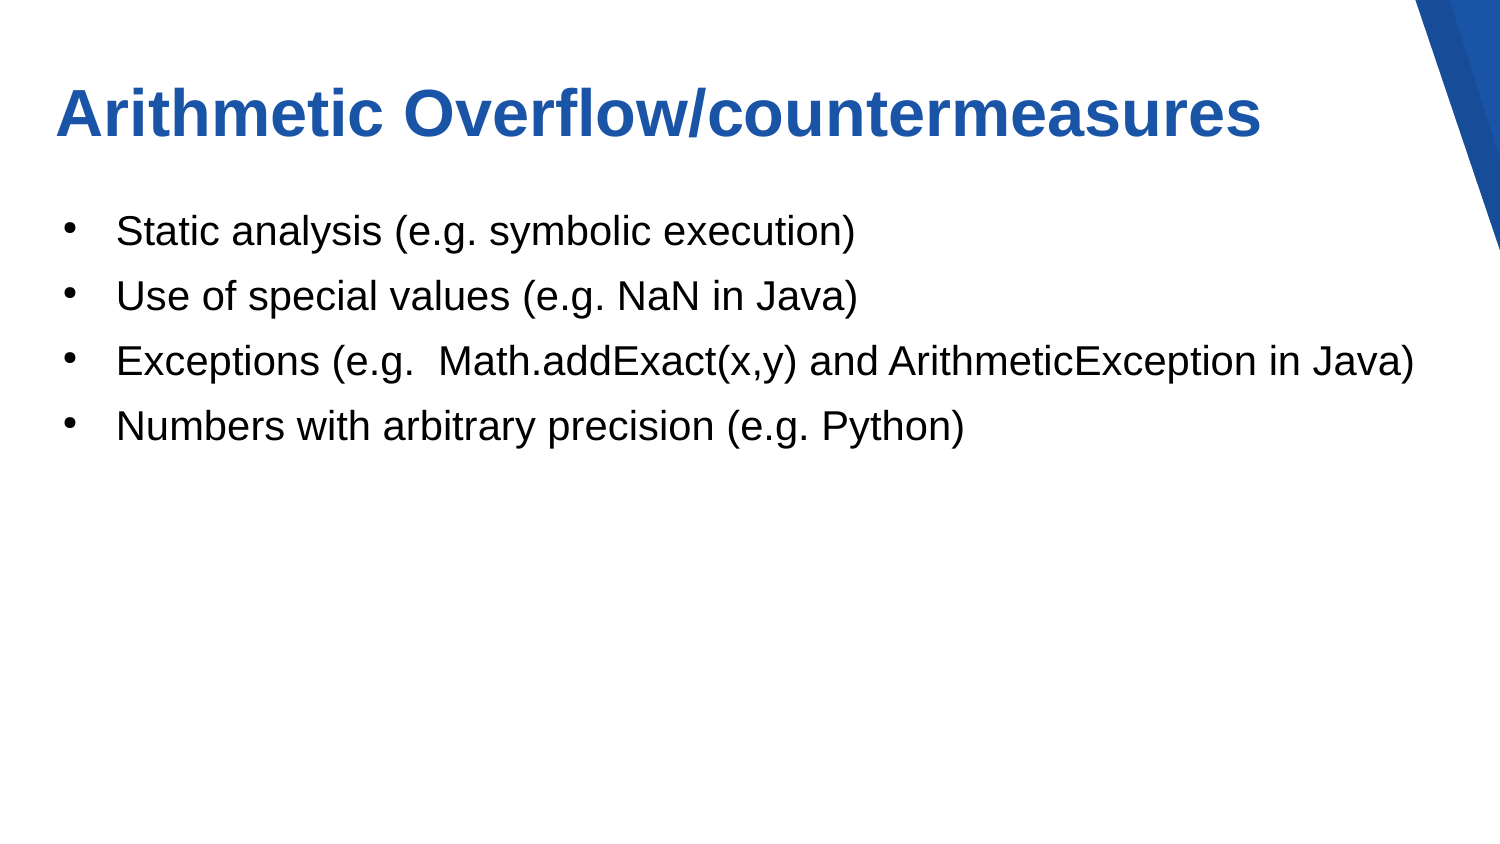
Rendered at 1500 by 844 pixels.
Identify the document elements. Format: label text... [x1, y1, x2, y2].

list Static analysis (e.g. symbolic execution) Use of special values (e.g. NaN in Java) Exceptions (e.g. Math.addExact(x,y) and ArithmeticException in Java) Numbers with arbitrary precision (e.g. Python) [30, 123, 1486, 624]
title Arithmetic Overflow/countermeasures [40, 97, 1306, 166]
